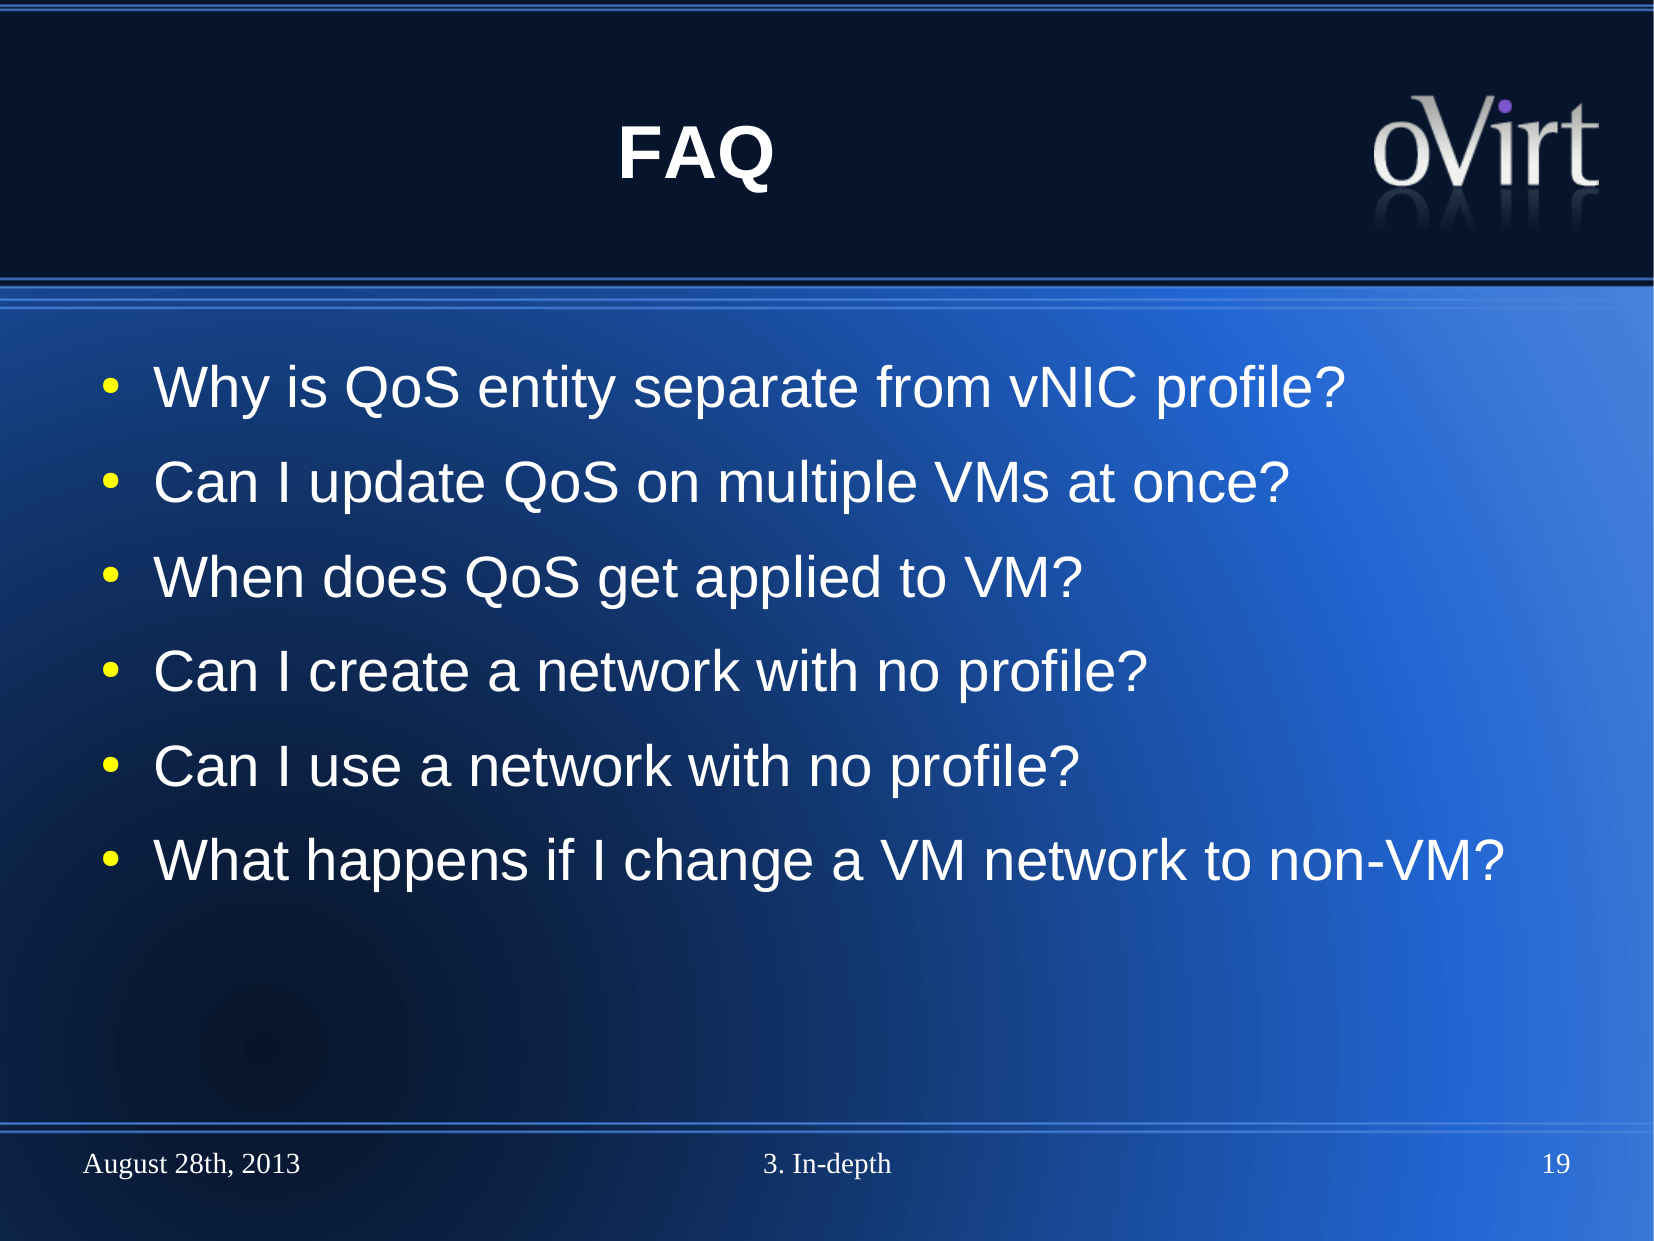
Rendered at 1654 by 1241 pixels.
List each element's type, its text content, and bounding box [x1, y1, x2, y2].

picture [0, 0, 1654, 1241]
list Why is QoS entity separate from vNIC profile? Can I update QoS on multiple VMs at once? When does QoS get applied to VM? Can I create a network with no profile? Can I use a network with no profile? What happens if I change a VM network to non-VM? [82, 355, 1571, 1060]
title FAQ [82, 49, 1312, 257]
